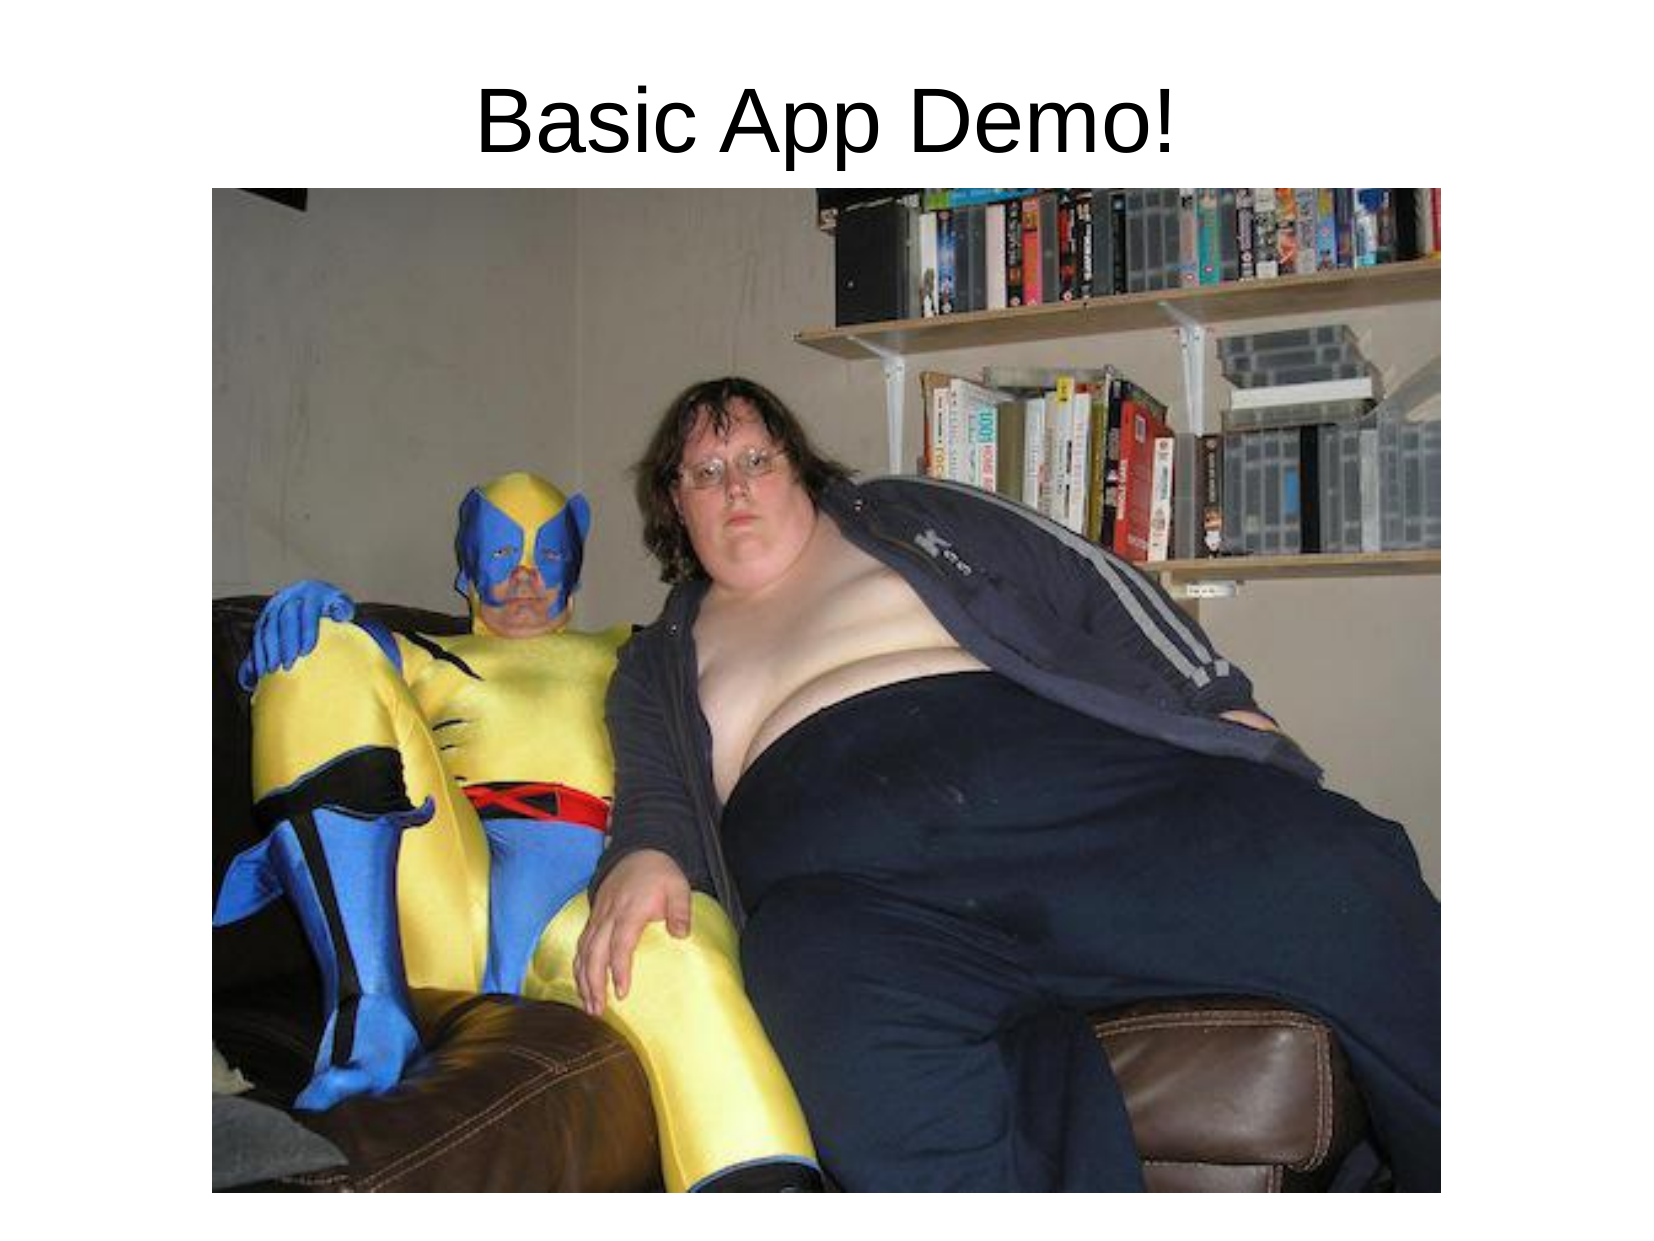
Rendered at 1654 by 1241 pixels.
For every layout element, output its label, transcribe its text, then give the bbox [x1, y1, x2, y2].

picture [212, 188, 1441, 1193]
title Basic App Demo! [82, 17, 1571, 225]
